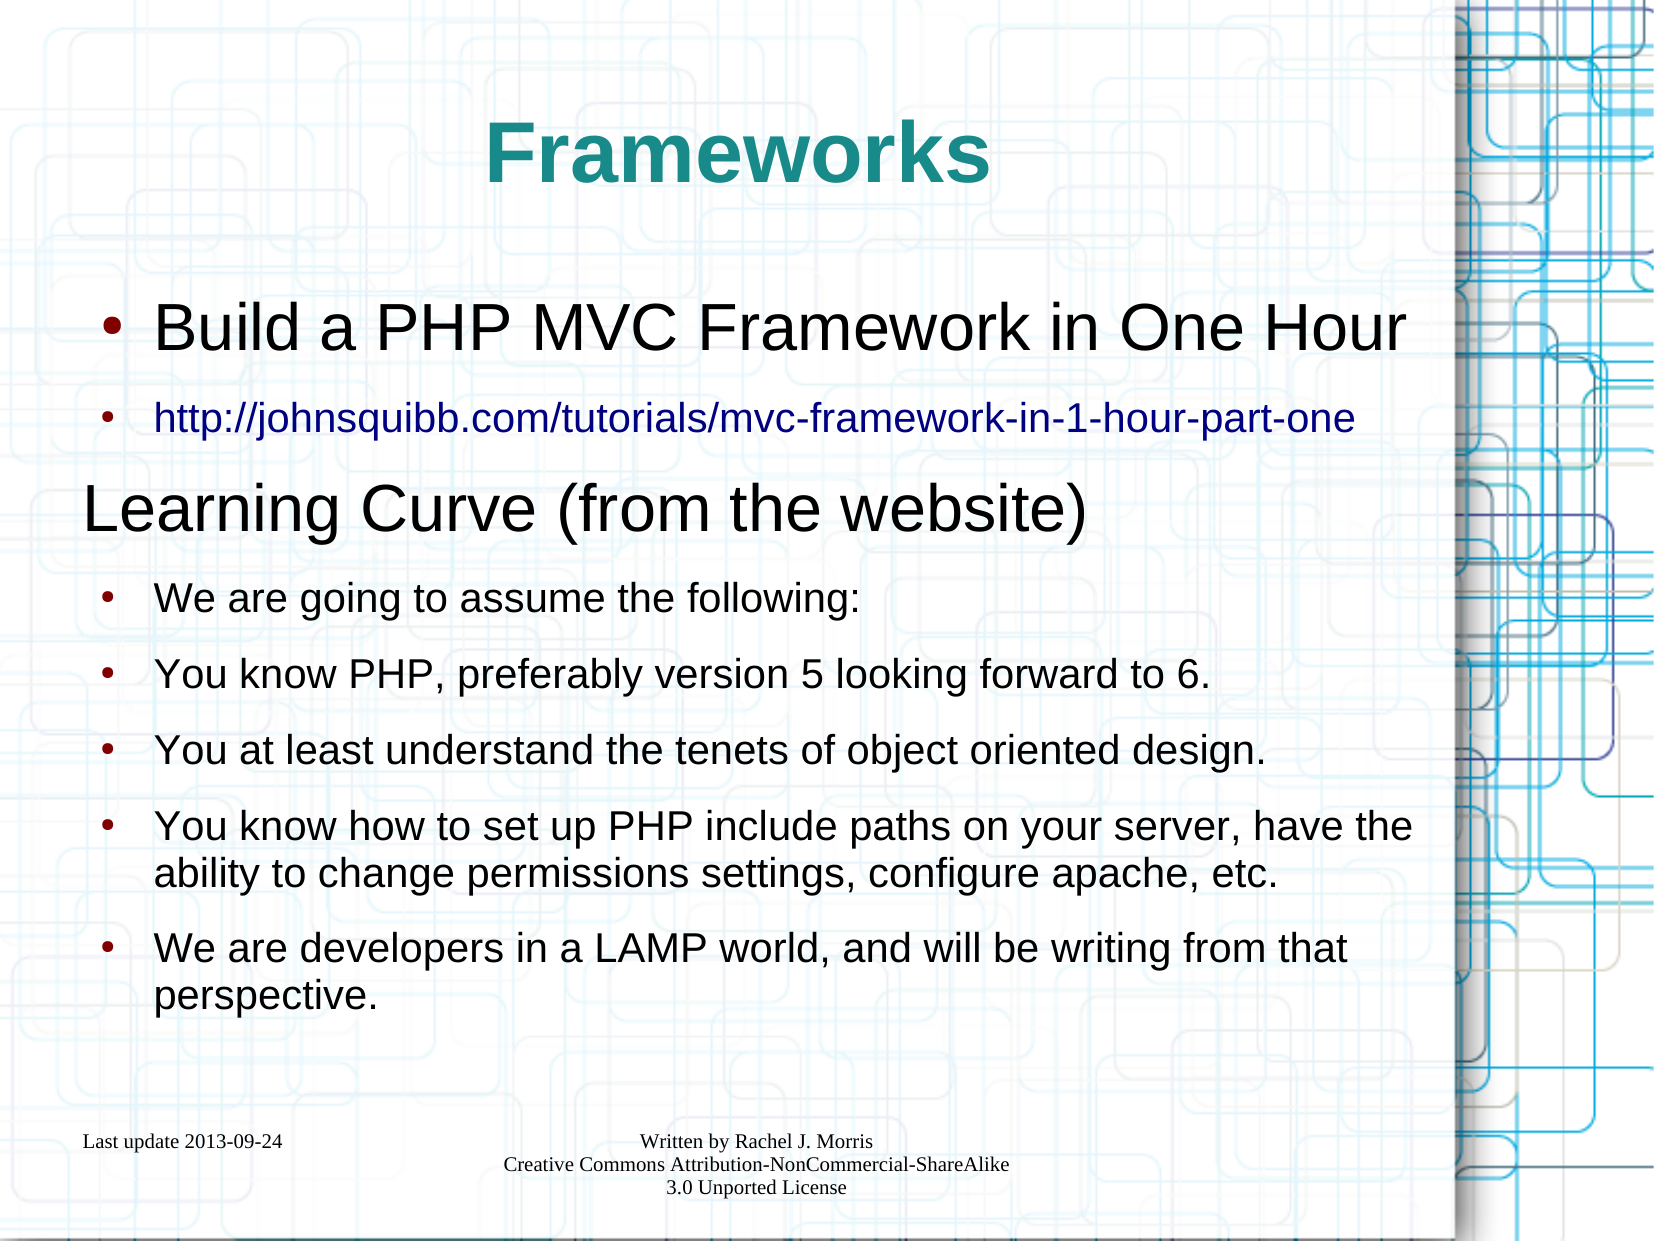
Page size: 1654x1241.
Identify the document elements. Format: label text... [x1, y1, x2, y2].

picture [0, 0, 1654, 1241]
list Build a PHP MVC Framework in One Hour http://johnsquibb.com/tutorials/mvc-framework-in-1-hour-part-one Learning Curve (from the website) We are going to assume the following: You know PHP, preferably version 5 looking forward to 6. You at least understand the tenets of object oriented design. You know how to set up PHP include paths on your server, have the ability to change permissions settings, configure apache, etc. We are developers in a LAMP world, and will be writing from that perspective. [82, 290, 1418, 1021]
title Frameworks [59, 49, 1418, 257]
